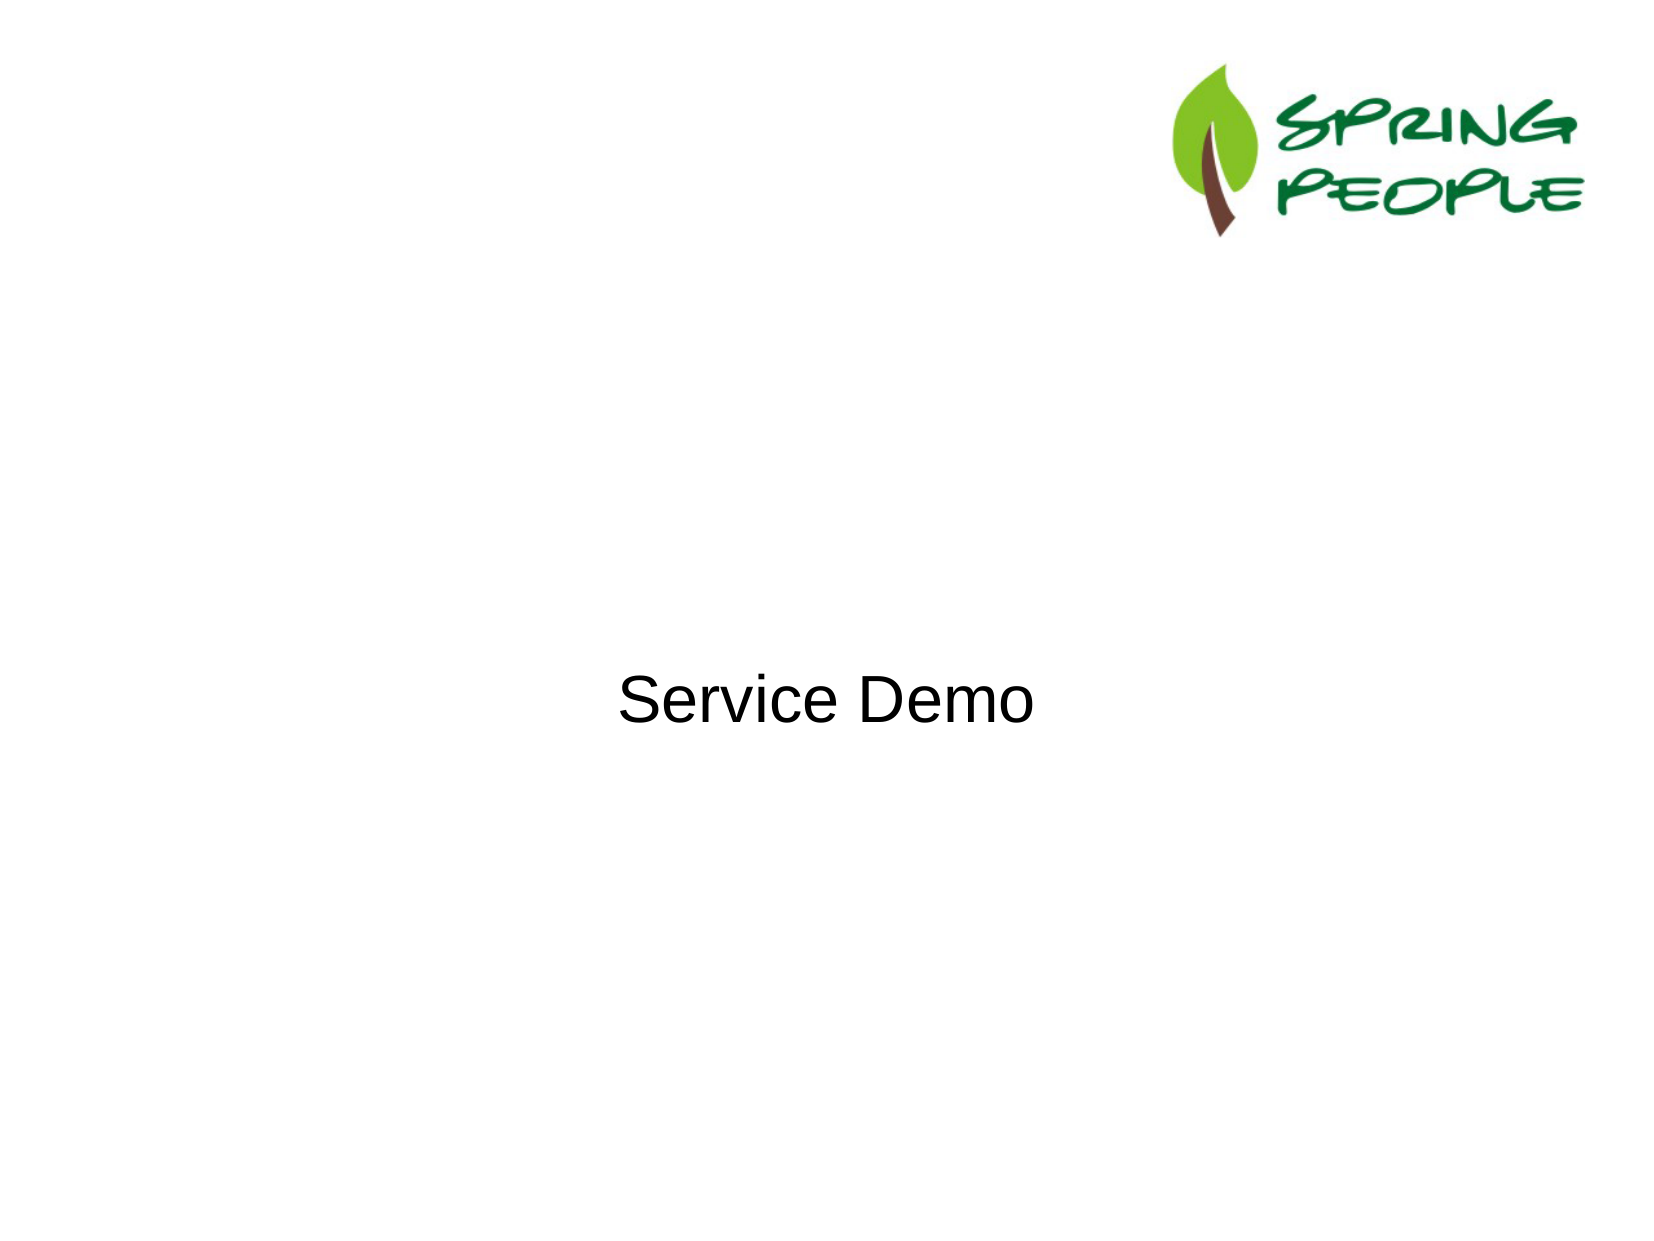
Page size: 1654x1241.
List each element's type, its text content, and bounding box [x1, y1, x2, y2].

picture [1171, 60, 1585, 238]
subtitle Service Demo [82, 297, 1571, 1102]
